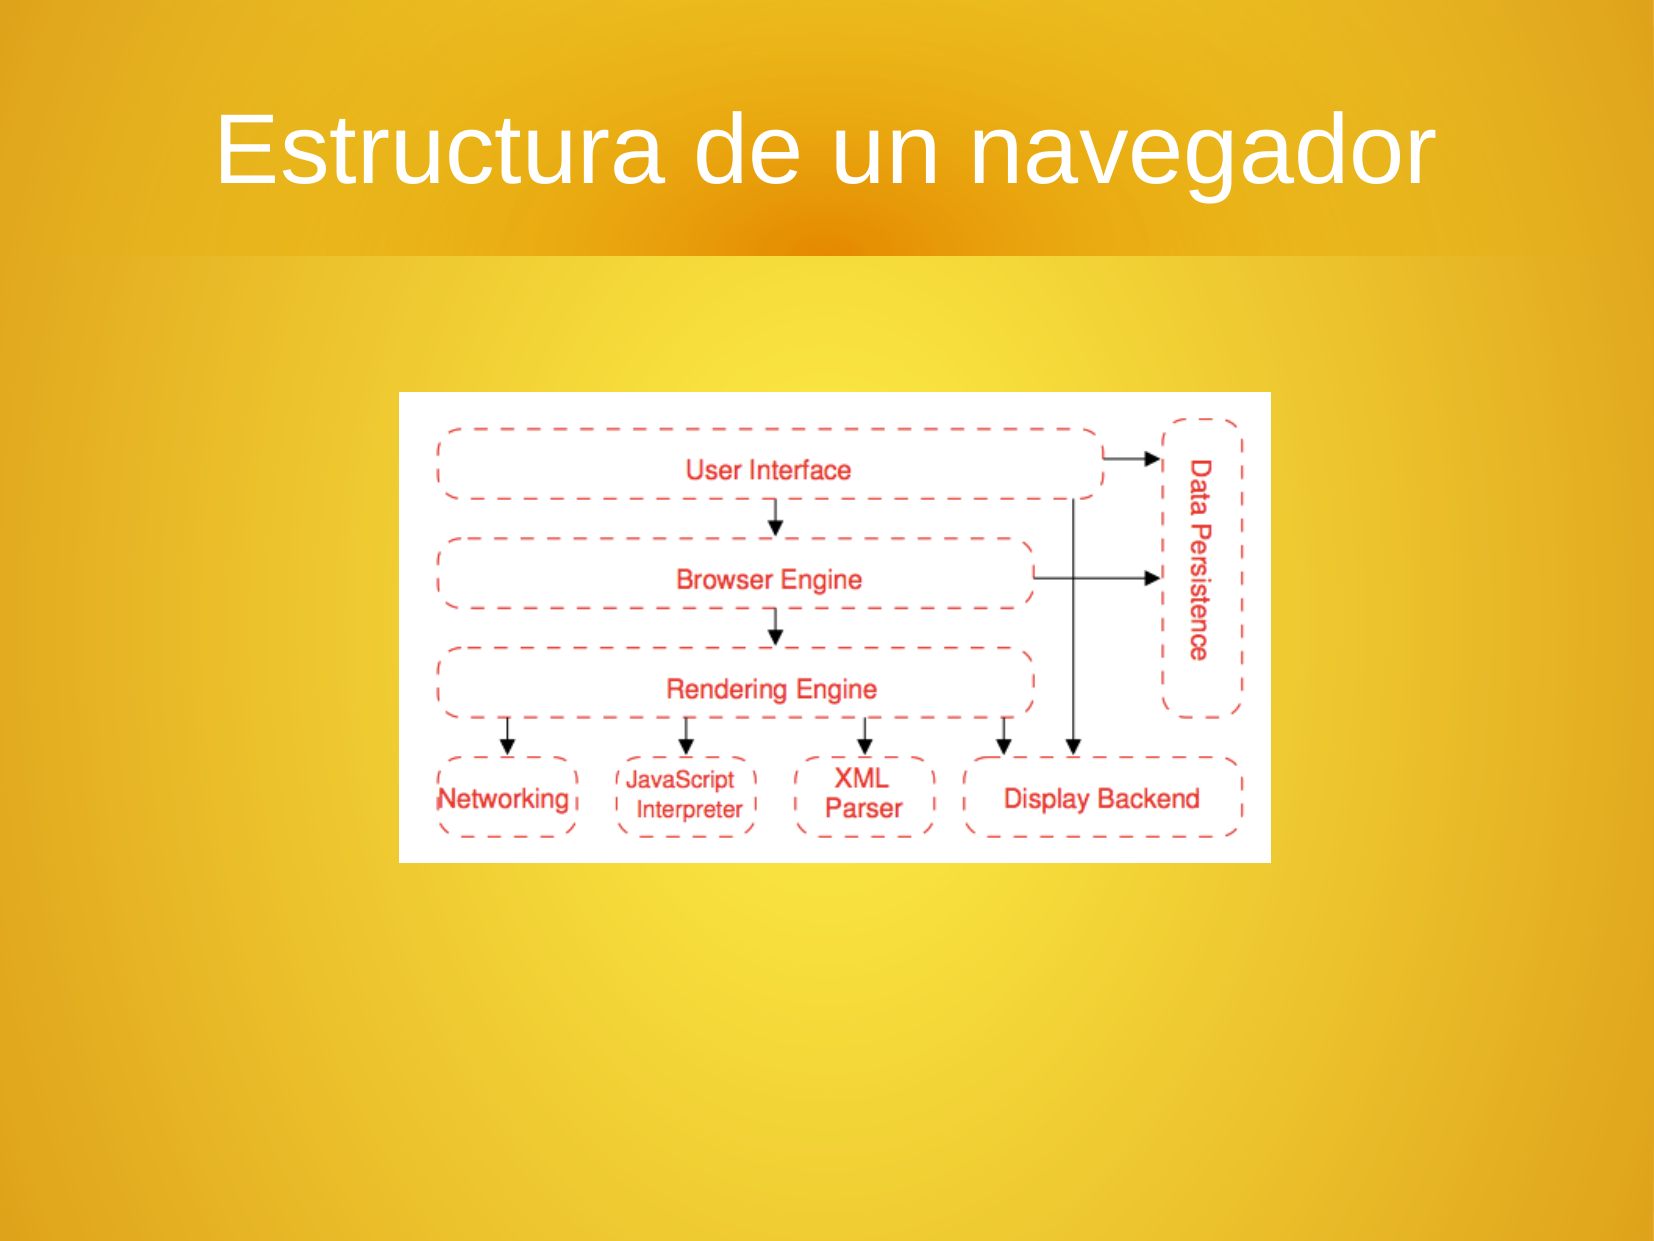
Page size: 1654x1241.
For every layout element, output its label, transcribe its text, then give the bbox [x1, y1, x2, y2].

picture [399, 392, 1271, 863]
title Estructura de un navegador [82, 47, 1571, 252]
